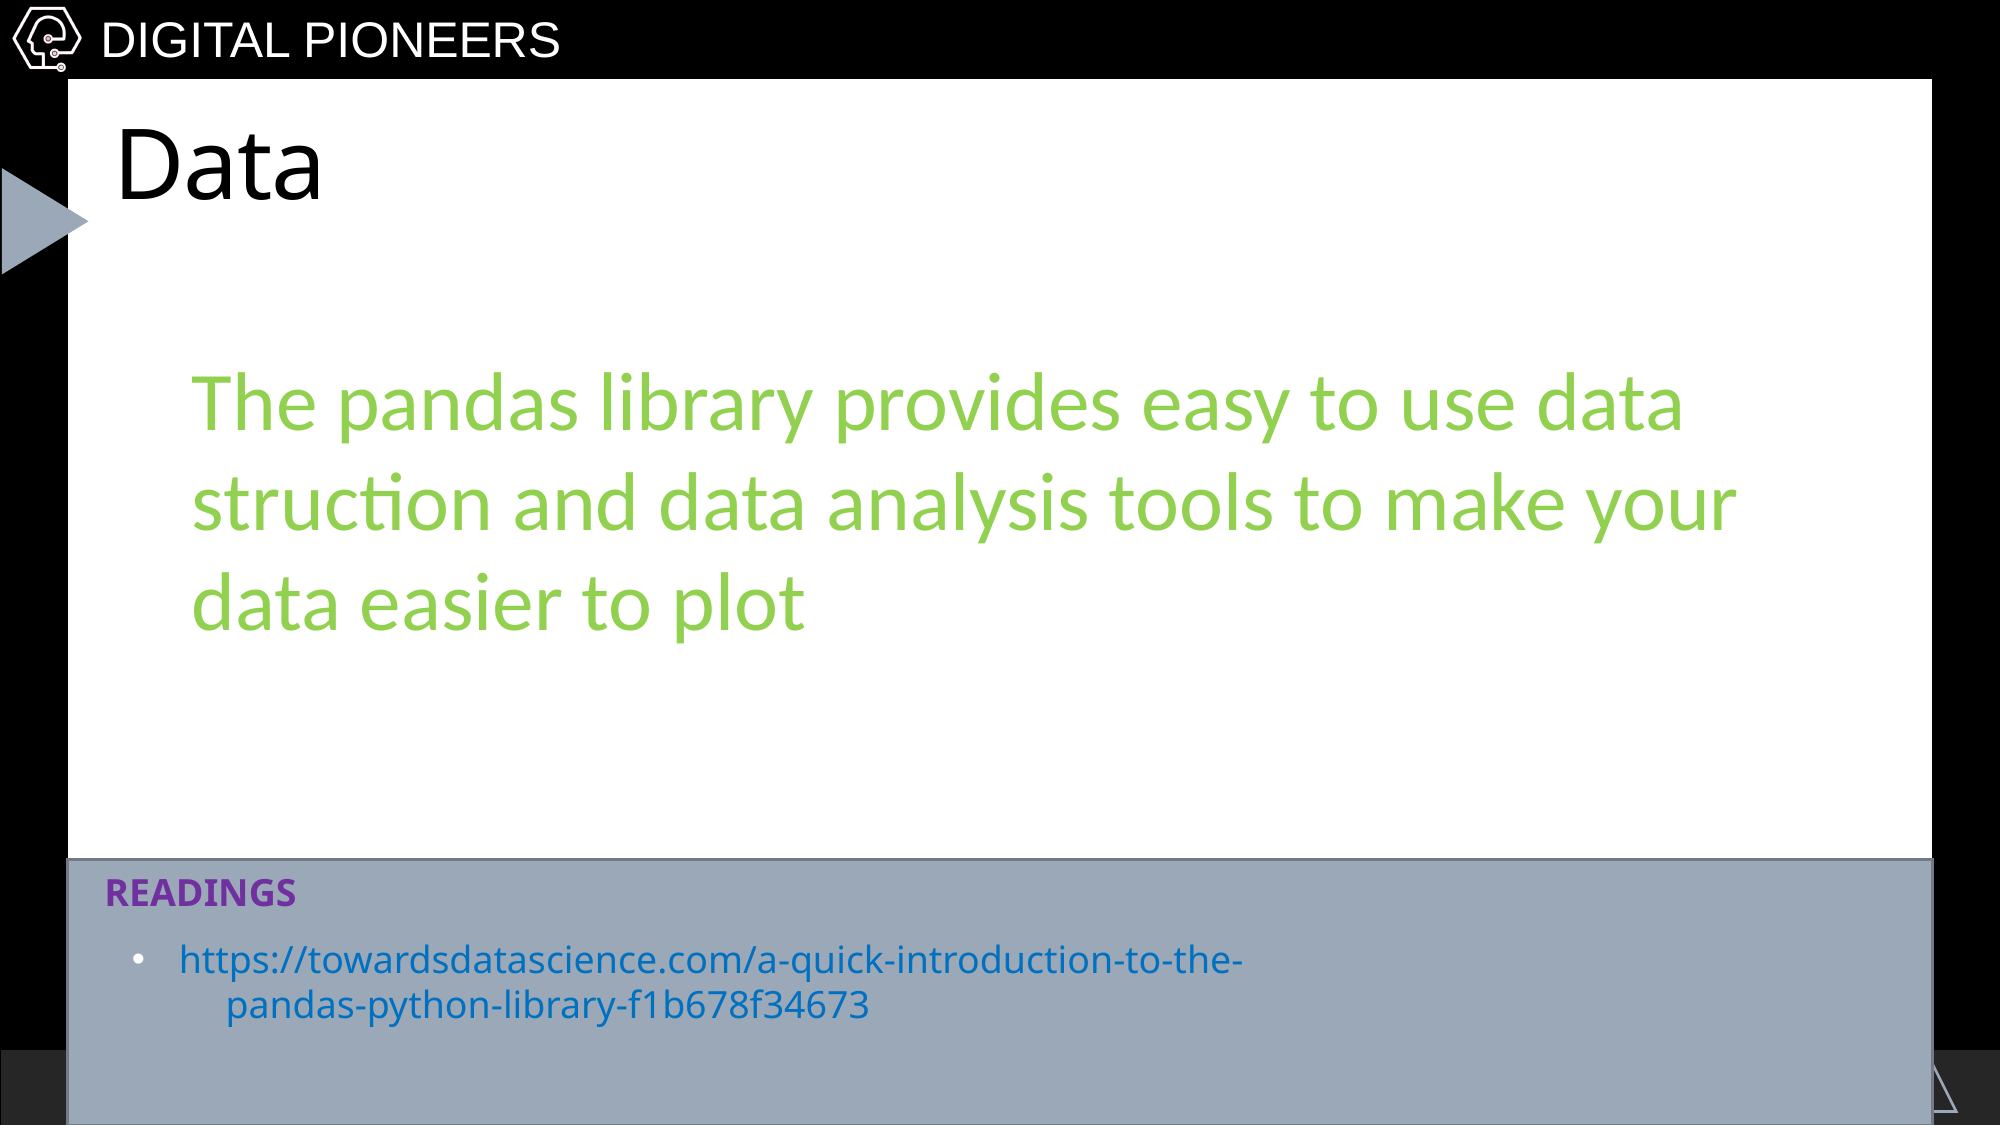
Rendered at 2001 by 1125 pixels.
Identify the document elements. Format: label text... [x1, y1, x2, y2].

text_box DIGITAL PIONEERS [85, 0, 596, 76]
text_box READINGS [89, 861, 326, 922]
text_box [68, 860, 1933, 1125]
text_box https://towardsdatascience.com/a-quick-introduction-to-the-pandas-python-library-f1b678f34673 [116, 928, 1396, 1035]
text_box The pandas library provides easy to use data struction and data analysis tools to make your data easier to plot [176, 339, 1824, 658]
picture [7, 5, 85, 73]
title Data [98, 93, 1813, 243]
